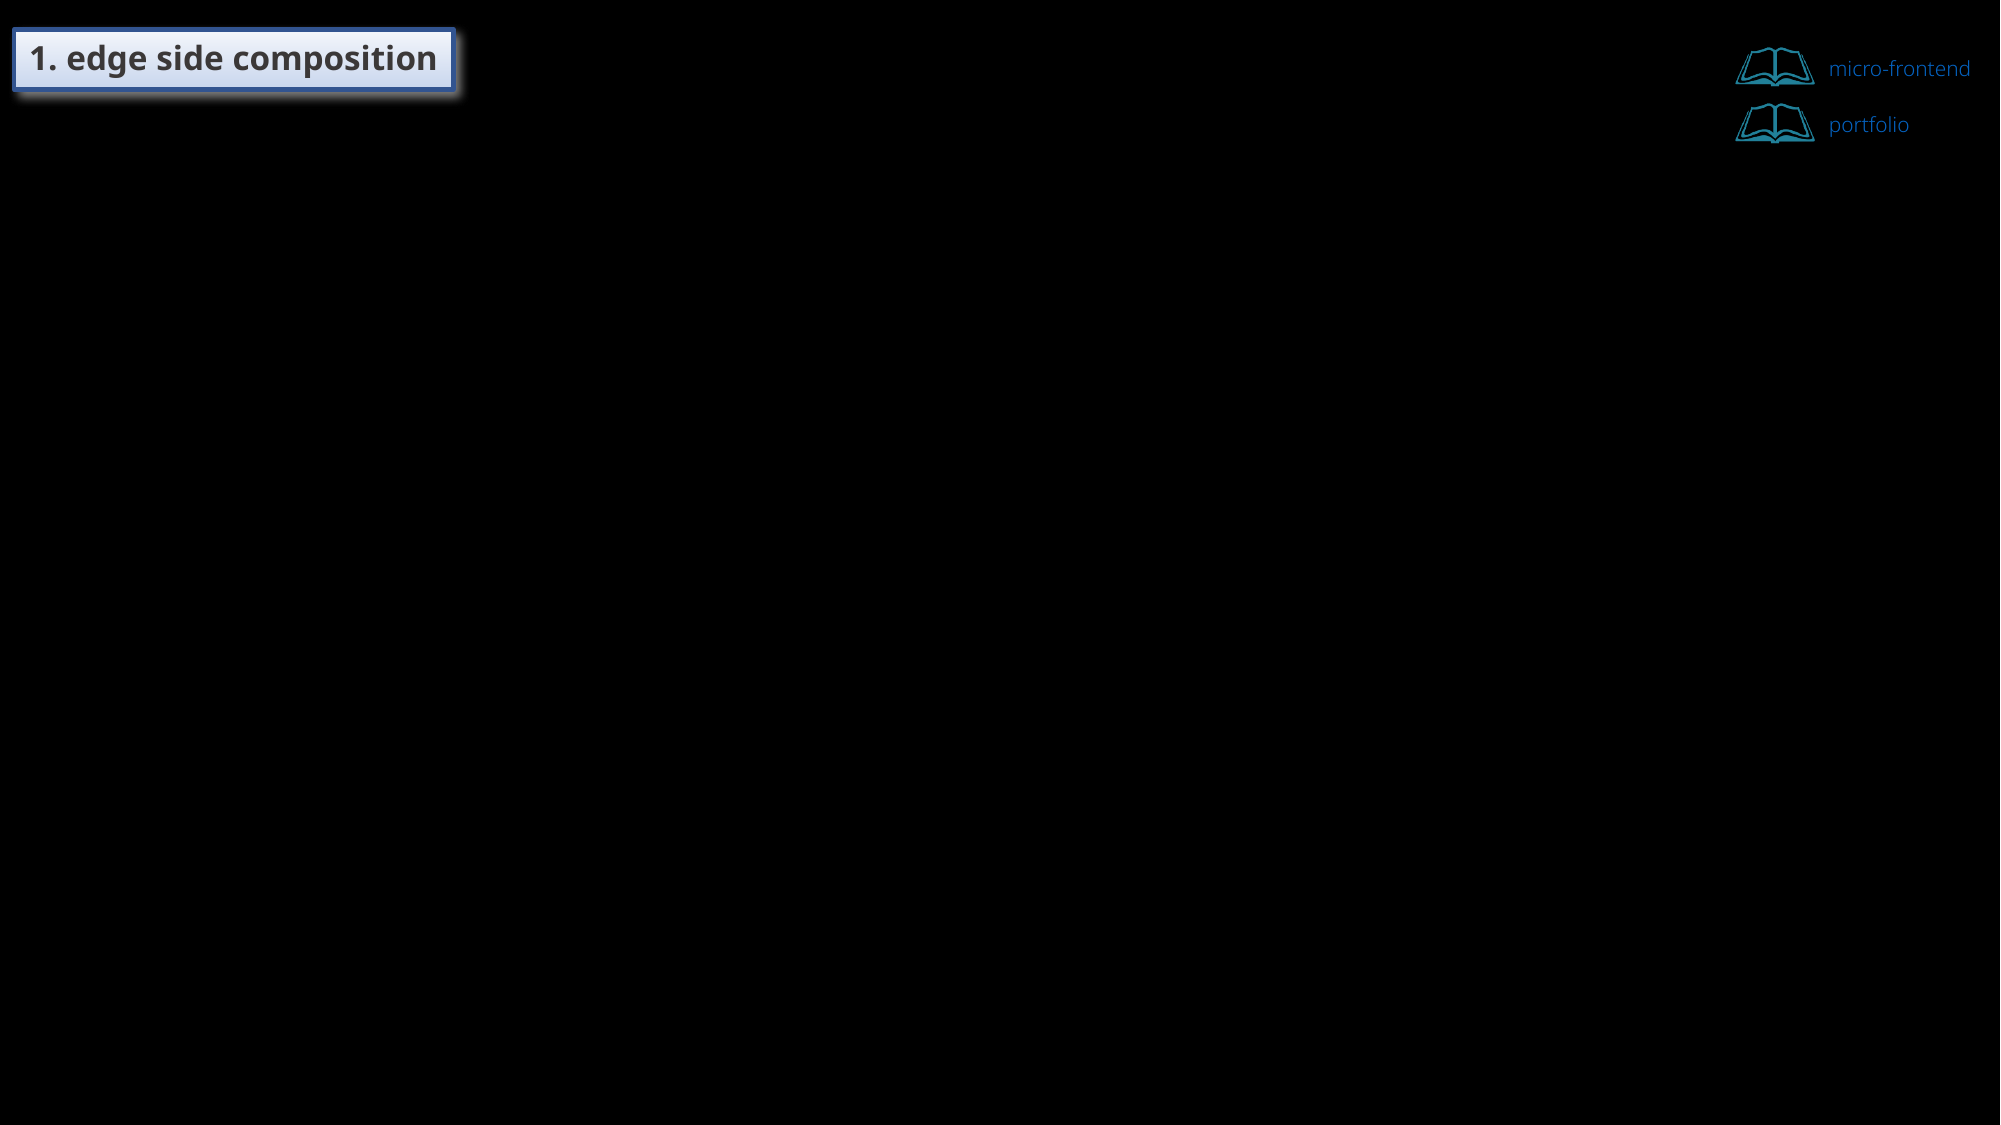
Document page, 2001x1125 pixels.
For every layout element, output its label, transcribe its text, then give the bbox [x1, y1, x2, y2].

text_box micro-frontend [1814, 48, 1986, 92]
picture [1733, 101, 1815, 146]
title 1. edge side composition [22, 29, 445, 90]
picture [1733, 45, 1815, 89]
text_box portfolio [1814, 104, 1925, 148]
